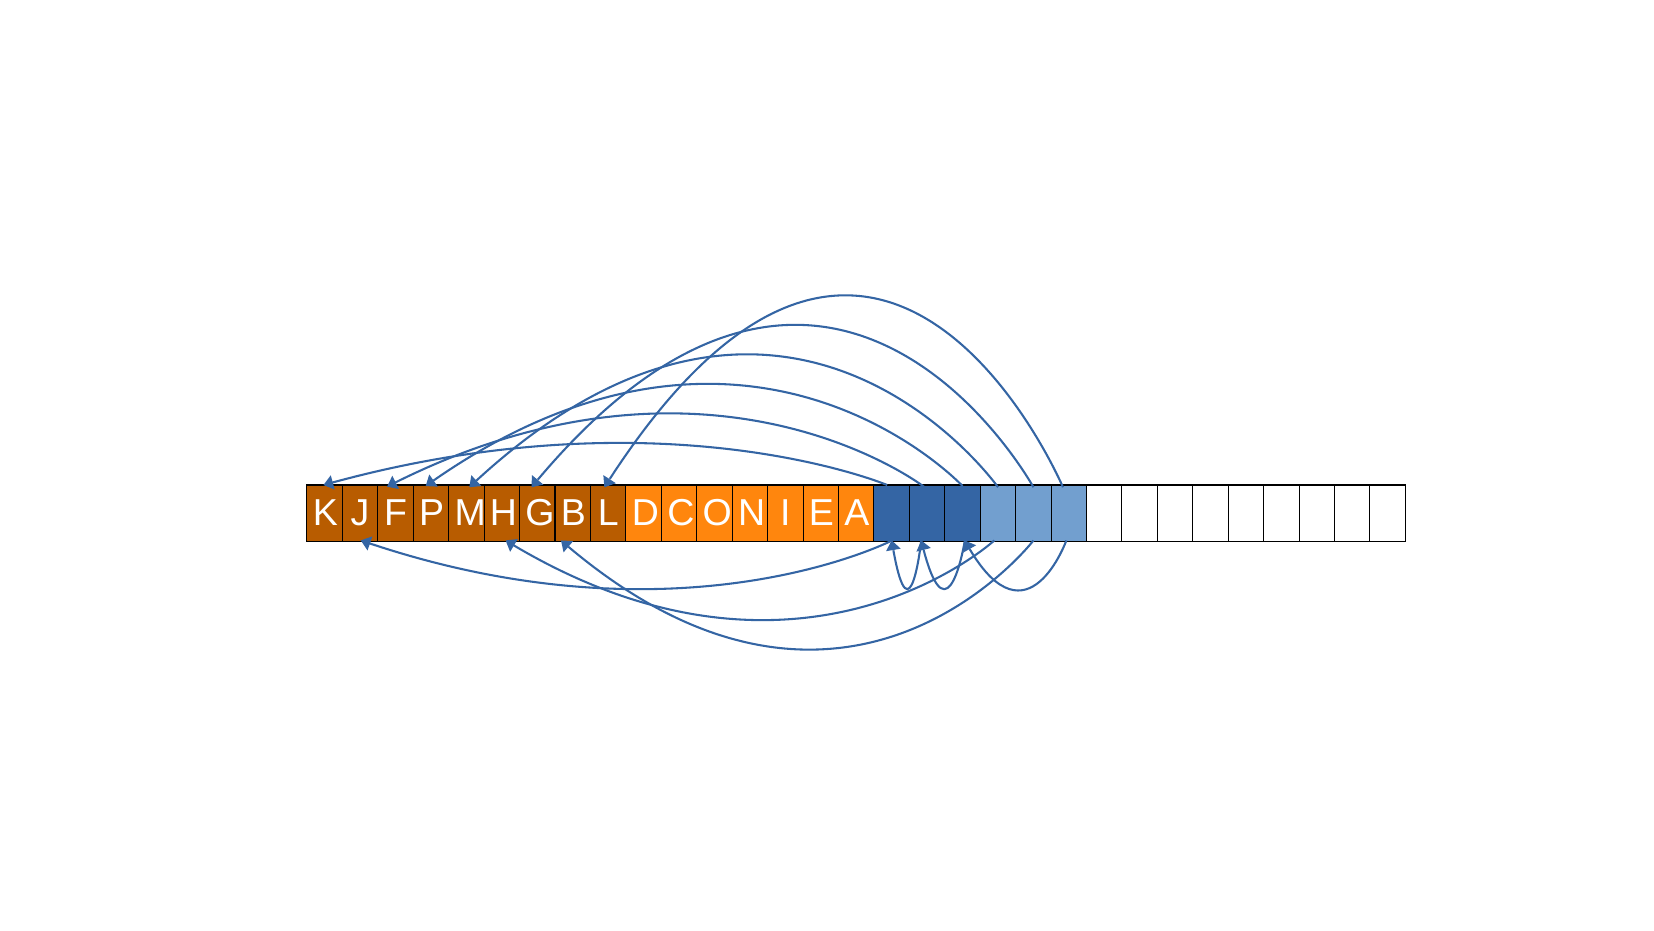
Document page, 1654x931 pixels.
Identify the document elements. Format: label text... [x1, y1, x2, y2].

table_header H [485, 486, 519, 541]
table_header [910, 486, 944, 541]
table_header [1335, 486, 1369, 541]
table_header O [697, 486, 732, 541]
table_header [1087, 486, 1121, 541]
table_header B [556, 486, 590, 541]
table_header [1052, 486, 1086, 541]
table_header L [591, 486, 625, 541]
table_header I [768, 486, 803, 541]
table_header D [626, 486, 661, 541]
table_header E [804, 486, 838, 541]
table_header A [839, 486, 873, 541]
table_header [945, 486, 980, 541]
table_header [1370, 486, 1405, 541]
table_header [1264, 486, 1299, 541]
table_header [1229, 486, 1263, 541]
table_header M [449, 486, 484, 541]
table_header [1193, 486, 1228, 541]
table_header J [343, 486, 377, 541]
table_header [1158, 486, 1192, 541]
table_header [1122, 486, 1157, 541]
table_header G [520, 486, 554, 541]
table_header [1016, 486, 1051, 541]
table_header K [307, 486, 342, 541]
table_header C [662, 486, 696, 541]
table_header P [414, 486, 448, 541]
table_header N [733, 486, 767, 541]
table_header [874, 486, 909, 541]
table_header F [378, 486, 413, 541]
table_header [1300, 486, 1334, 541]
table_header [981, 486, 1015, 541]
